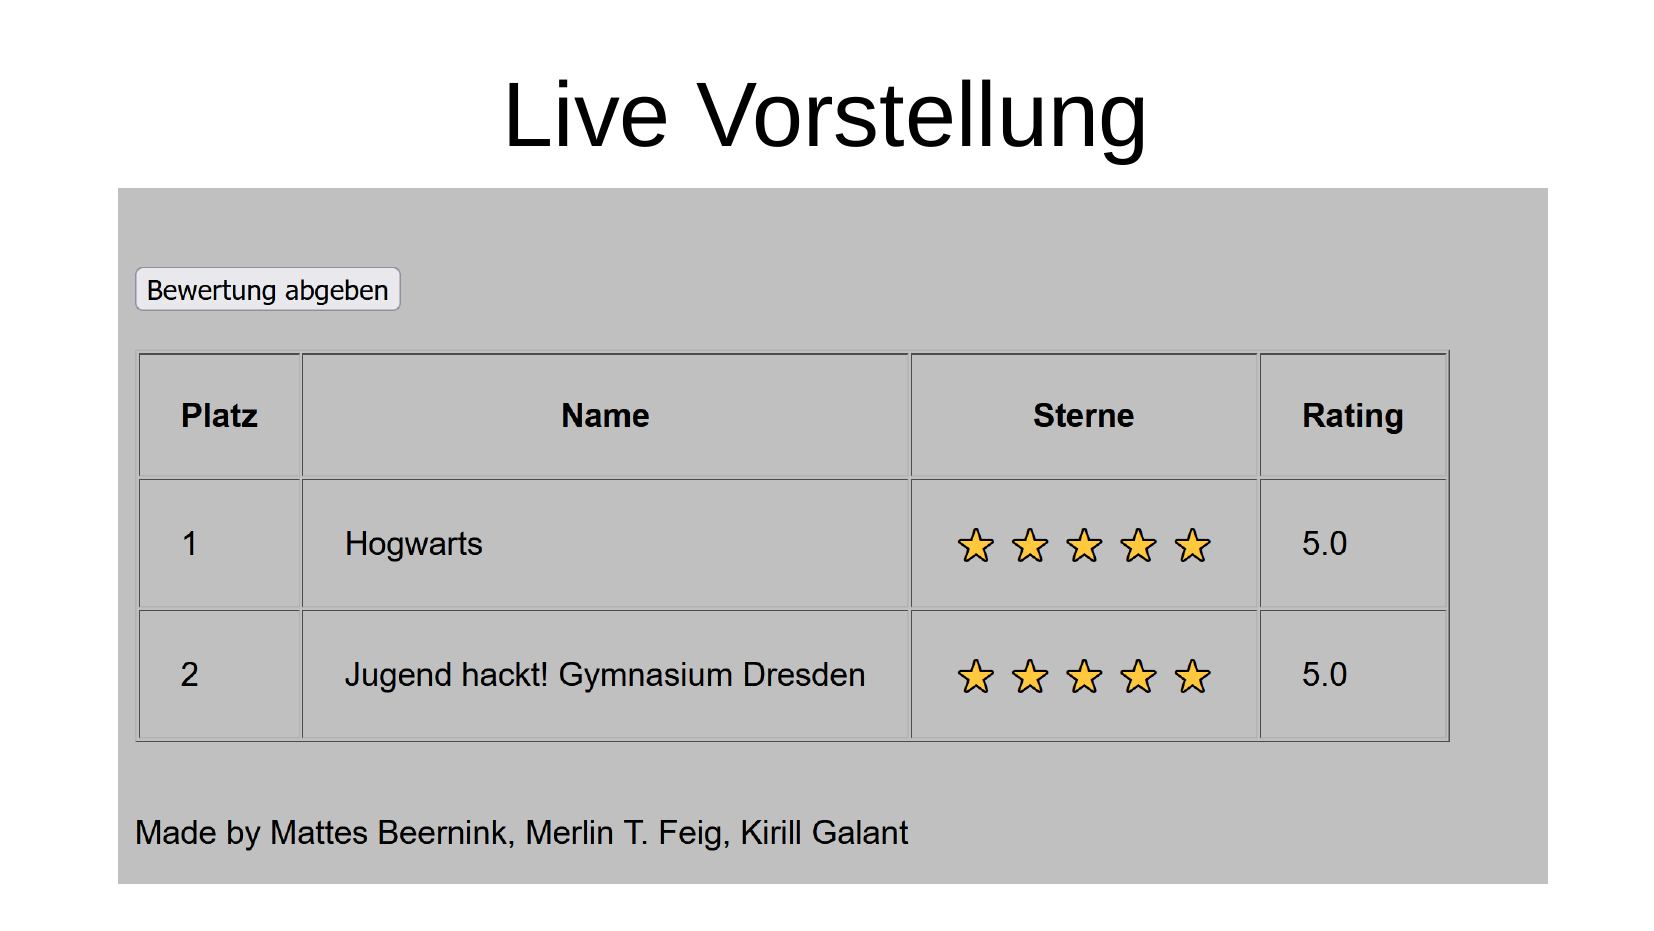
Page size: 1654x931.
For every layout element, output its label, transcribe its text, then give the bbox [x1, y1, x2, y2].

picture [118, 188, 1548, 884]
title Live Vorstellung [82, 37, 1571, 193]
